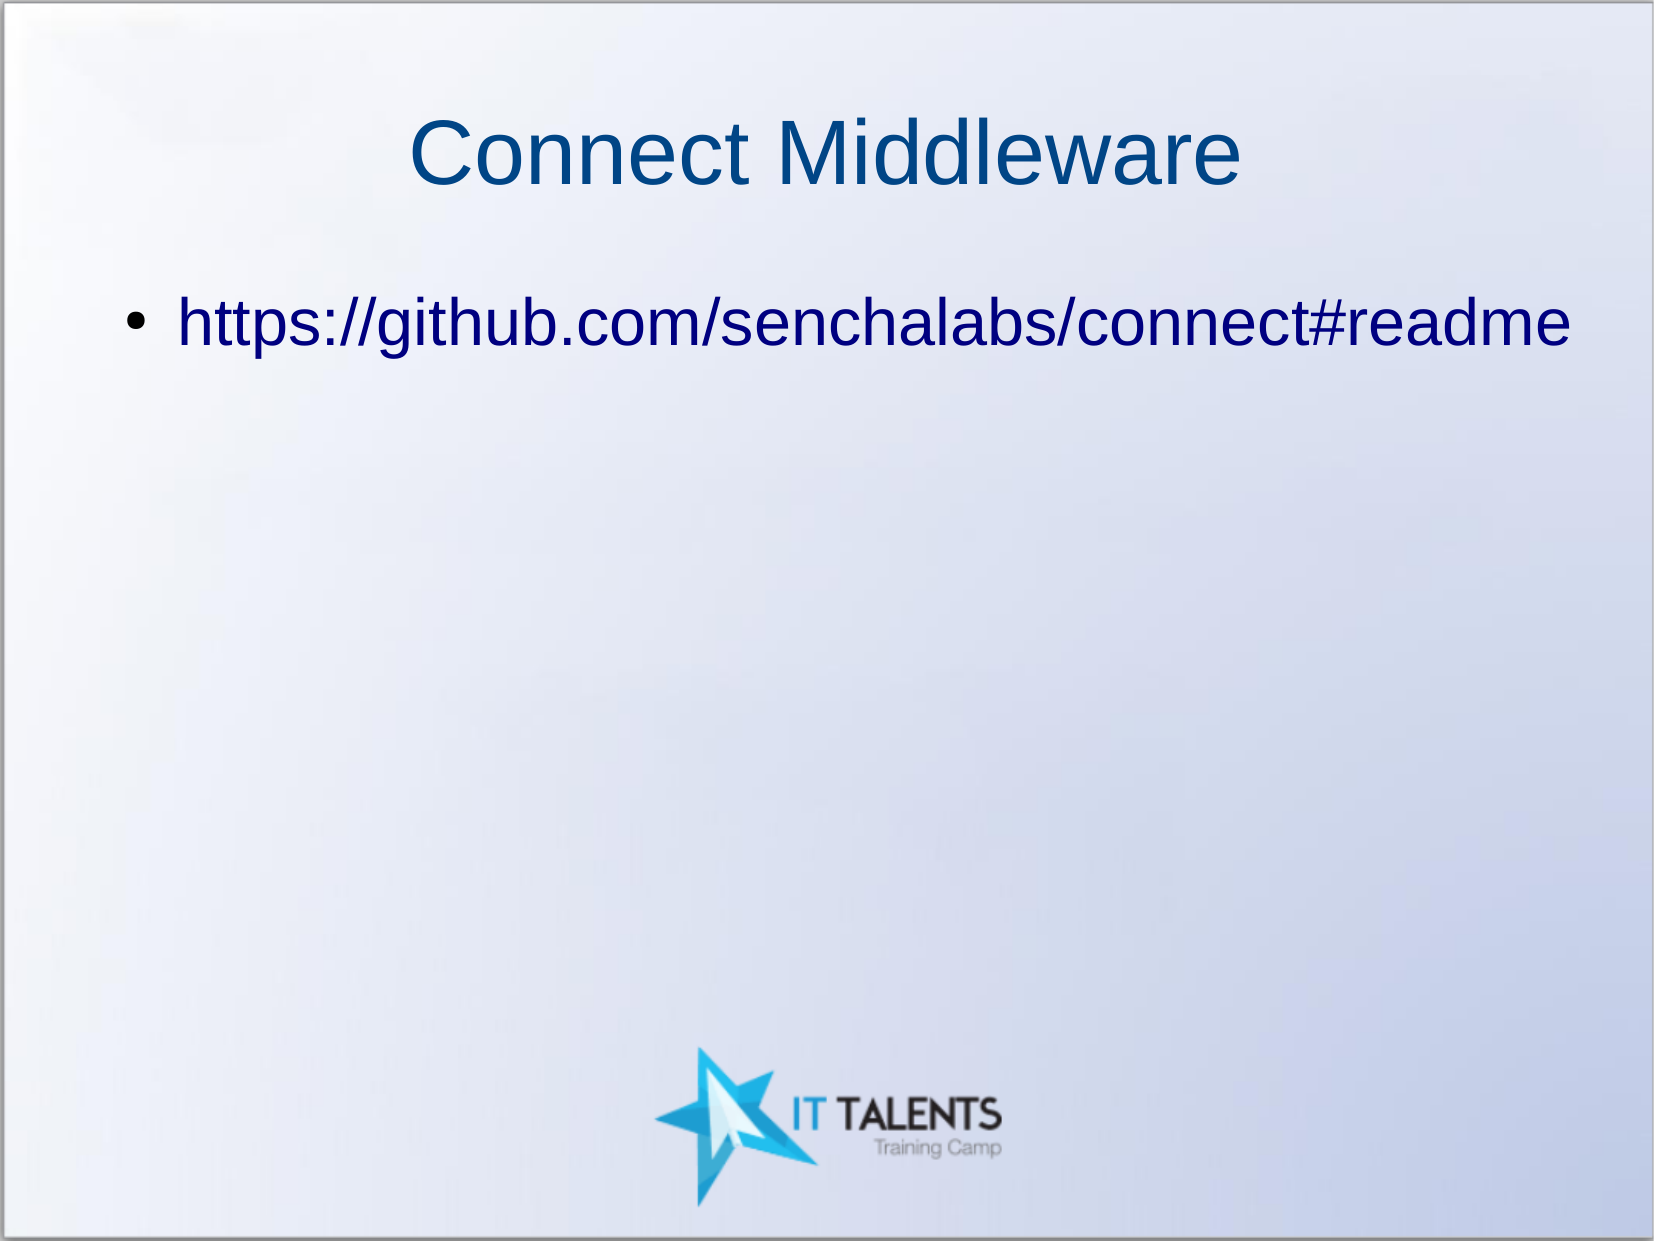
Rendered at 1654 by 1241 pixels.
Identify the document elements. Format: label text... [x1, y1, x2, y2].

list https://github.com/senchalabs/connect#readme [106, 284, 1595, 1004]
picture [0, 0, 1654, 1241]
title Connect Middleware [82, 49, 1571, 257]
